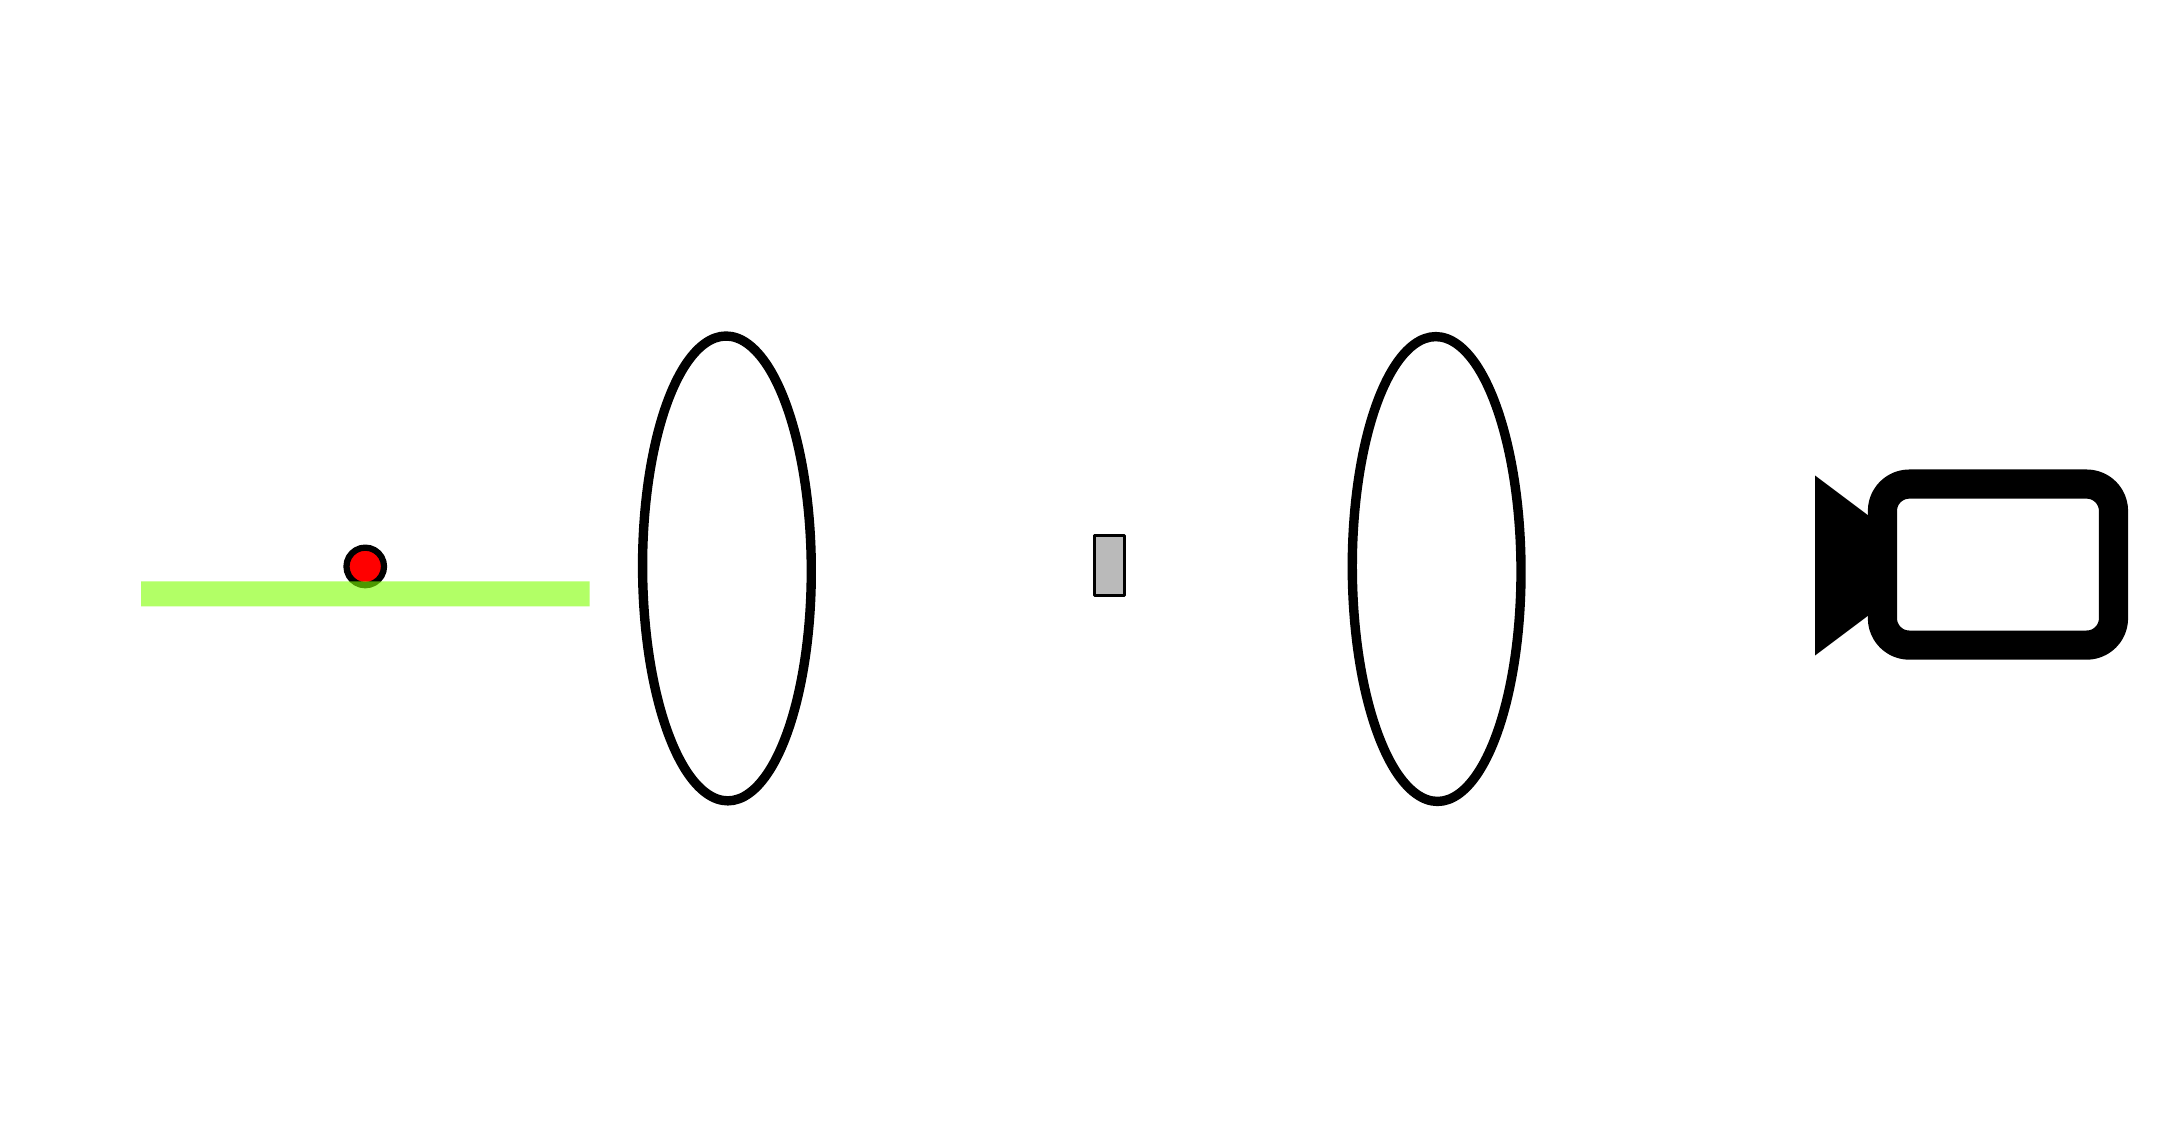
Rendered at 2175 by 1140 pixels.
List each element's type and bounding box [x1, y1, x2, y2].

text_box [1815, 475, 1876, 656]
text_box [642, 336, 812, 801]
text_box [1352, 336, 1522, 802]
text_box [346, 547, 385, 581]
text_box [1094, 535, 1125, 596]
text_box [1882, 484, 2114, 646]
